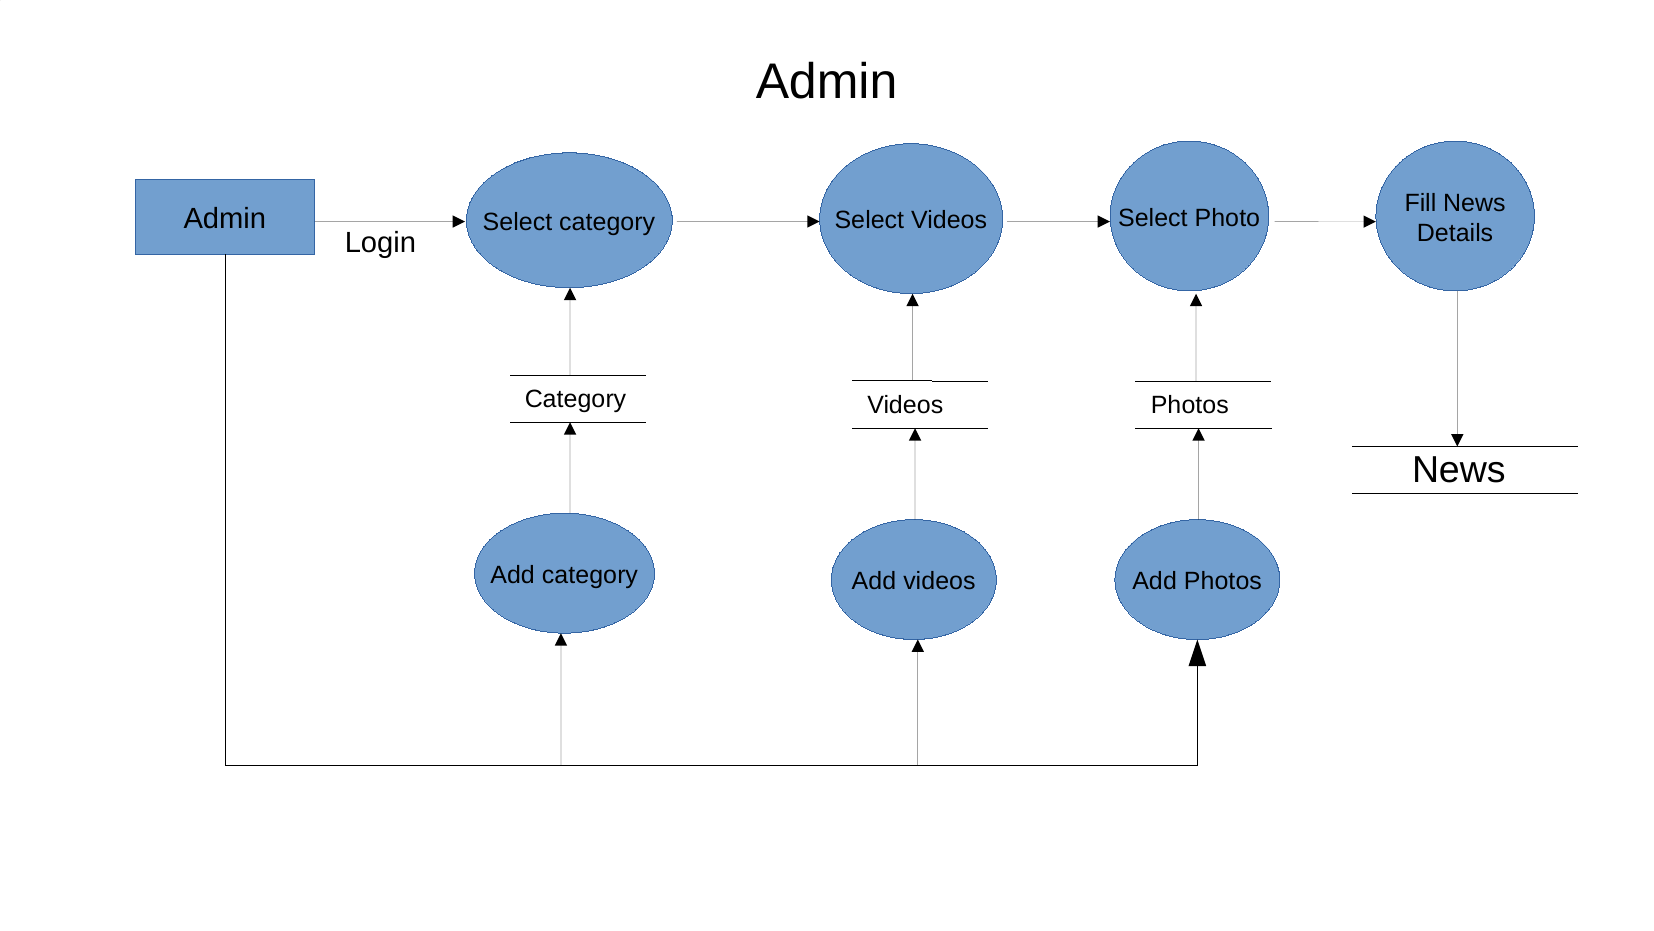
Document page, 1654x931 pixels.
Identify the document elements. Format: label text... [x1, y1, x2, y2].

text_box Category [510, 374, 675, 418]
text_box Add category [474, 513, 655, 634]
text_box Admin [82, 37, 1571, 120]
text_box Admin [135, 179, 315, 255]
text_box News [1397, 437, 1608, 495]
text_box Videos [852, 380, 1018, 424]
text_box Photos [1135, 380, 1301, 424]
text_box Login [330, 215, 450, 263]
text_box Select Photo [1110, 141, 1269, 291]
text_box Add Photos [1114, 519, 1280, 640]
text_box Select category [466, 152, 673, 288]
text_box Fill News Details [1375, 141, 1535, 291]
text_box Select Videos [819, 143, 1003, 294]
text_box Add videos [831, 519, 997, 640]
